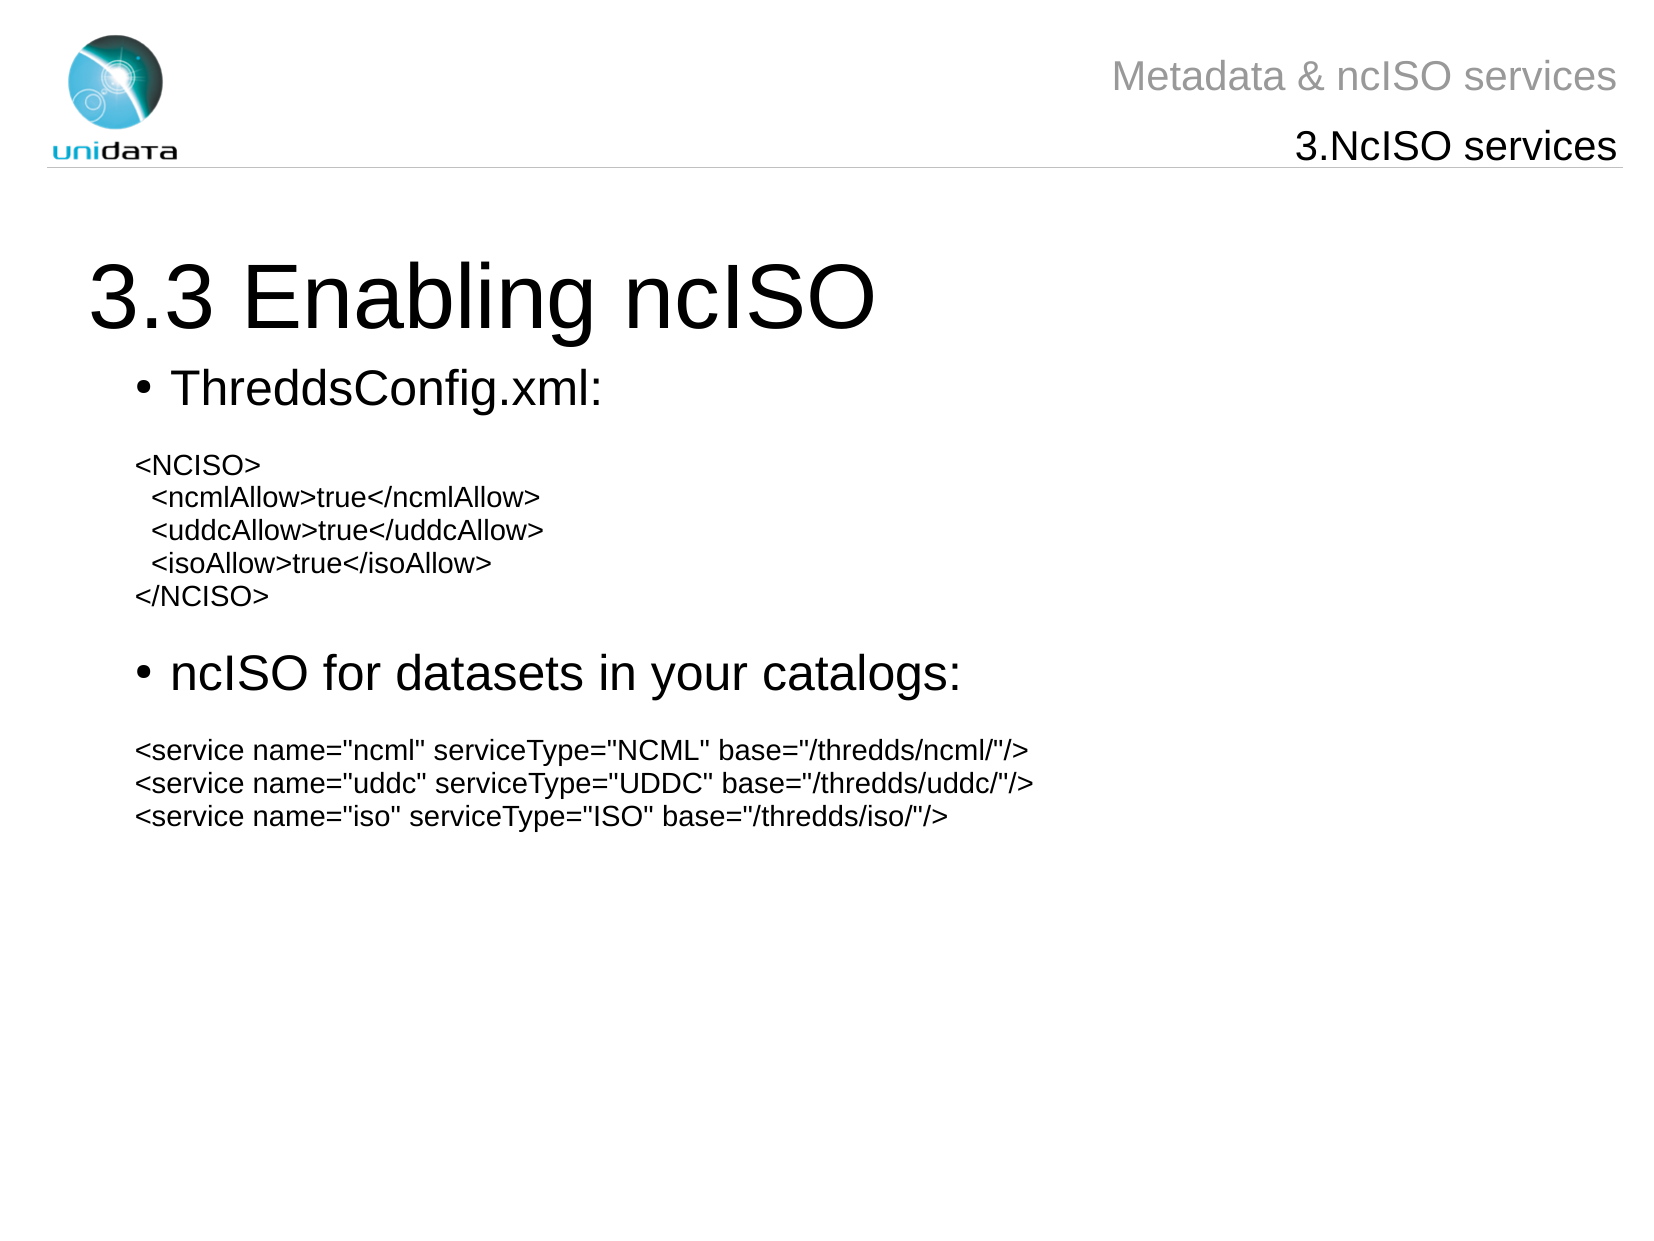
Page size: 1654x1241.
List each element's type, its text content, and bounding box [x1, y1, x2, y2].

title 3.3 Enabling ncISO [88, 168, 1577, 375]
text_box ThreddsConfig.xml: <NCISO> <ncmlAllow>true</ncmlAllow> <uddcAllow>true</uddcAllow> <isoAllow>true</isoAllow> </NCISO> ncISO for datasets in your catalogs: <service name="ncml" serviceType="NCML" base="/thredds/ncml/"/> <service name="uddc" serviceType="UDDC" base="/thredds/uddc/"/> <service name="iso" serviceType="ISO" base="/thredds/iso/"/> [120, 352, 1546, 1007]
title Metadata & ncISO services 3.NcISO services [980, 41, 1618, 158]
picture [41, 23, 188, 174]
